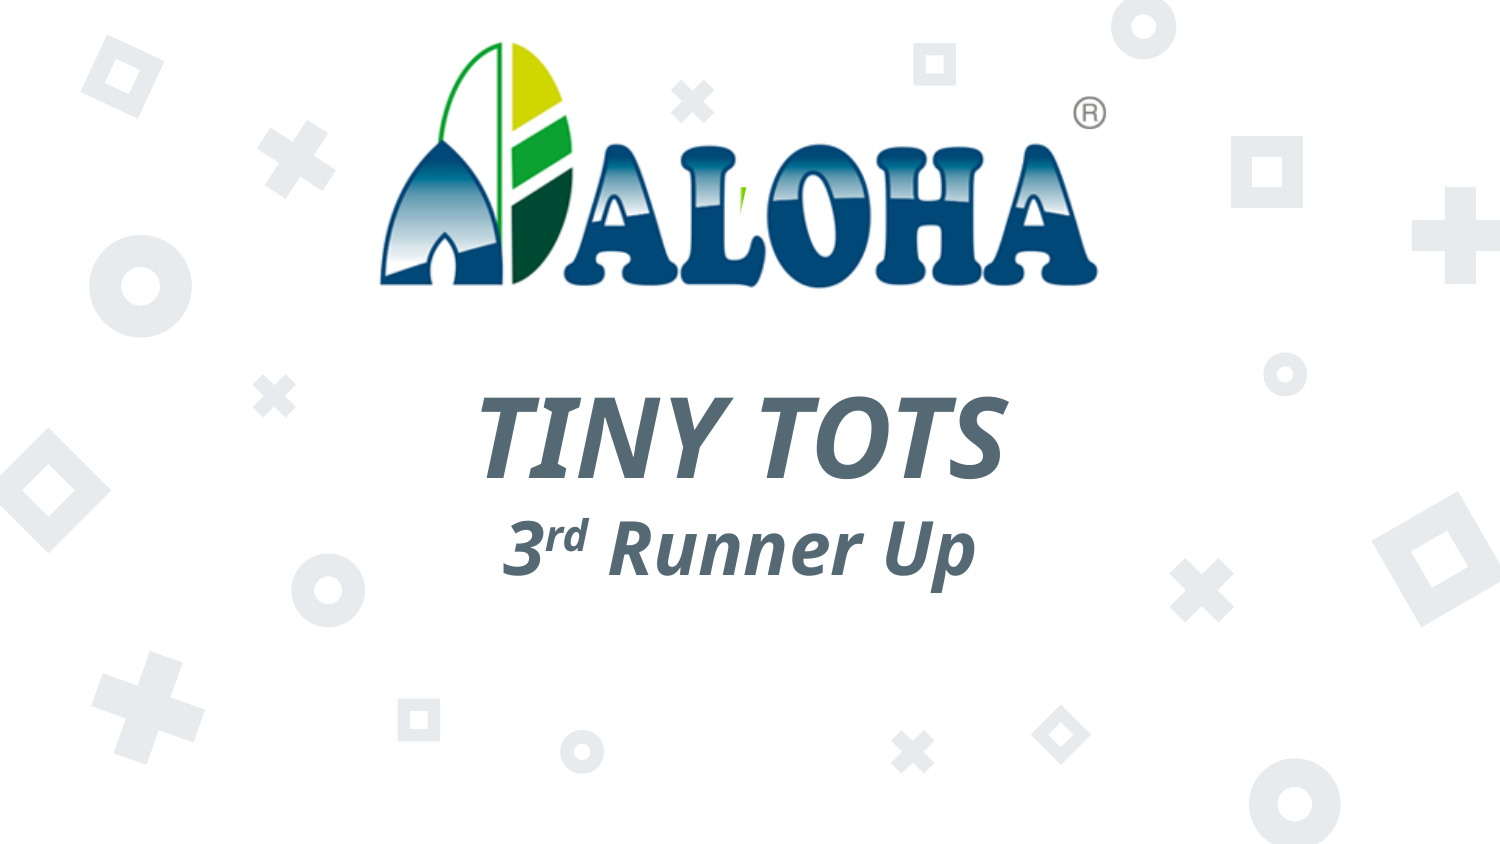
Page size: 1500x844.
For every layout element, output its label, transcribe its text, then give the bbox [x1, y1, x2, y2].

text_box TINY TOTS 3rd Runner Up [324, 354, 1158, 603]
picture [356, 23, 1122, 311]
